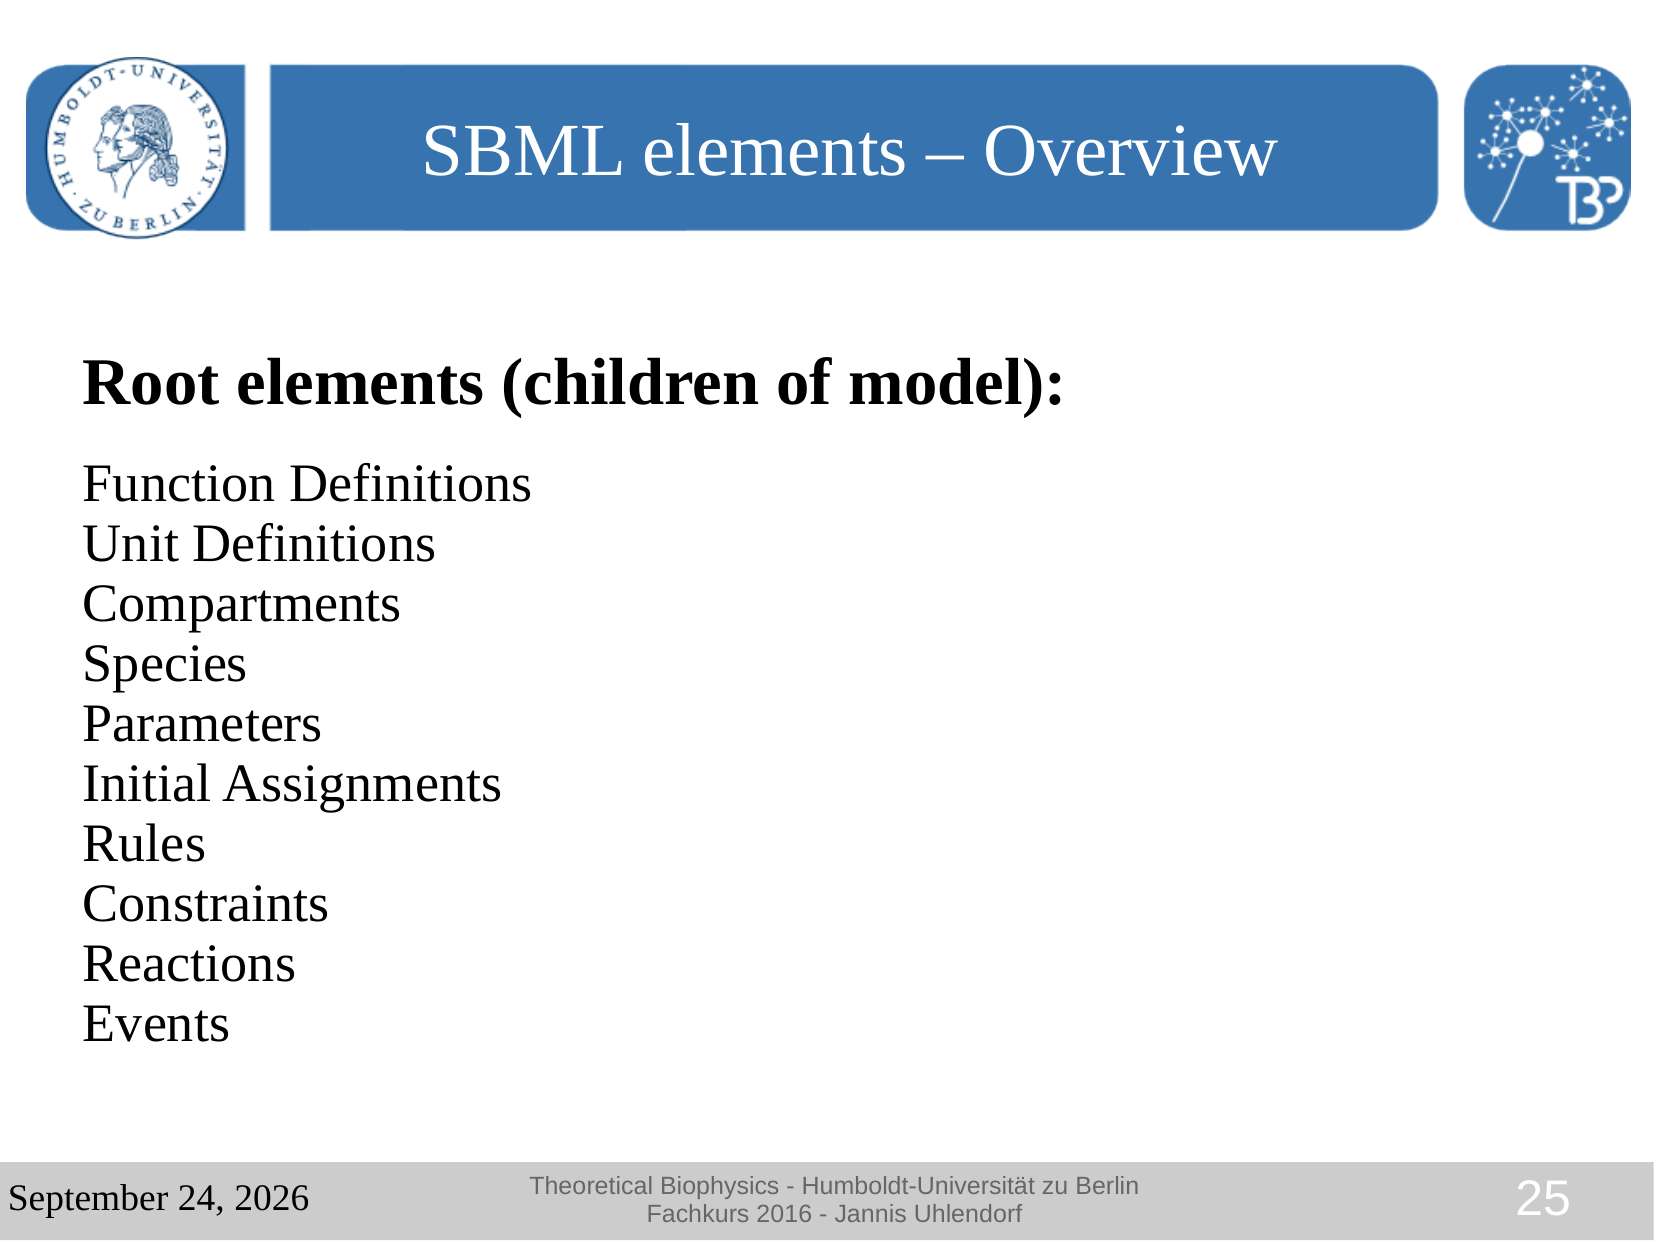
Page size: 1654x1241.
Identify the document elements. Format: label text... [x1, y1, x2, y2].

subtitle Root elements (children of model): Function Definitions Unit Definitions Compartments Species Parameters Initial Assignments Rules Constraints Reactions Events [82, 297, 1571, 1102]
picture [26, 57, 1631, 248]
title SBML elements – Overview [266, 74, 1434, 227]
